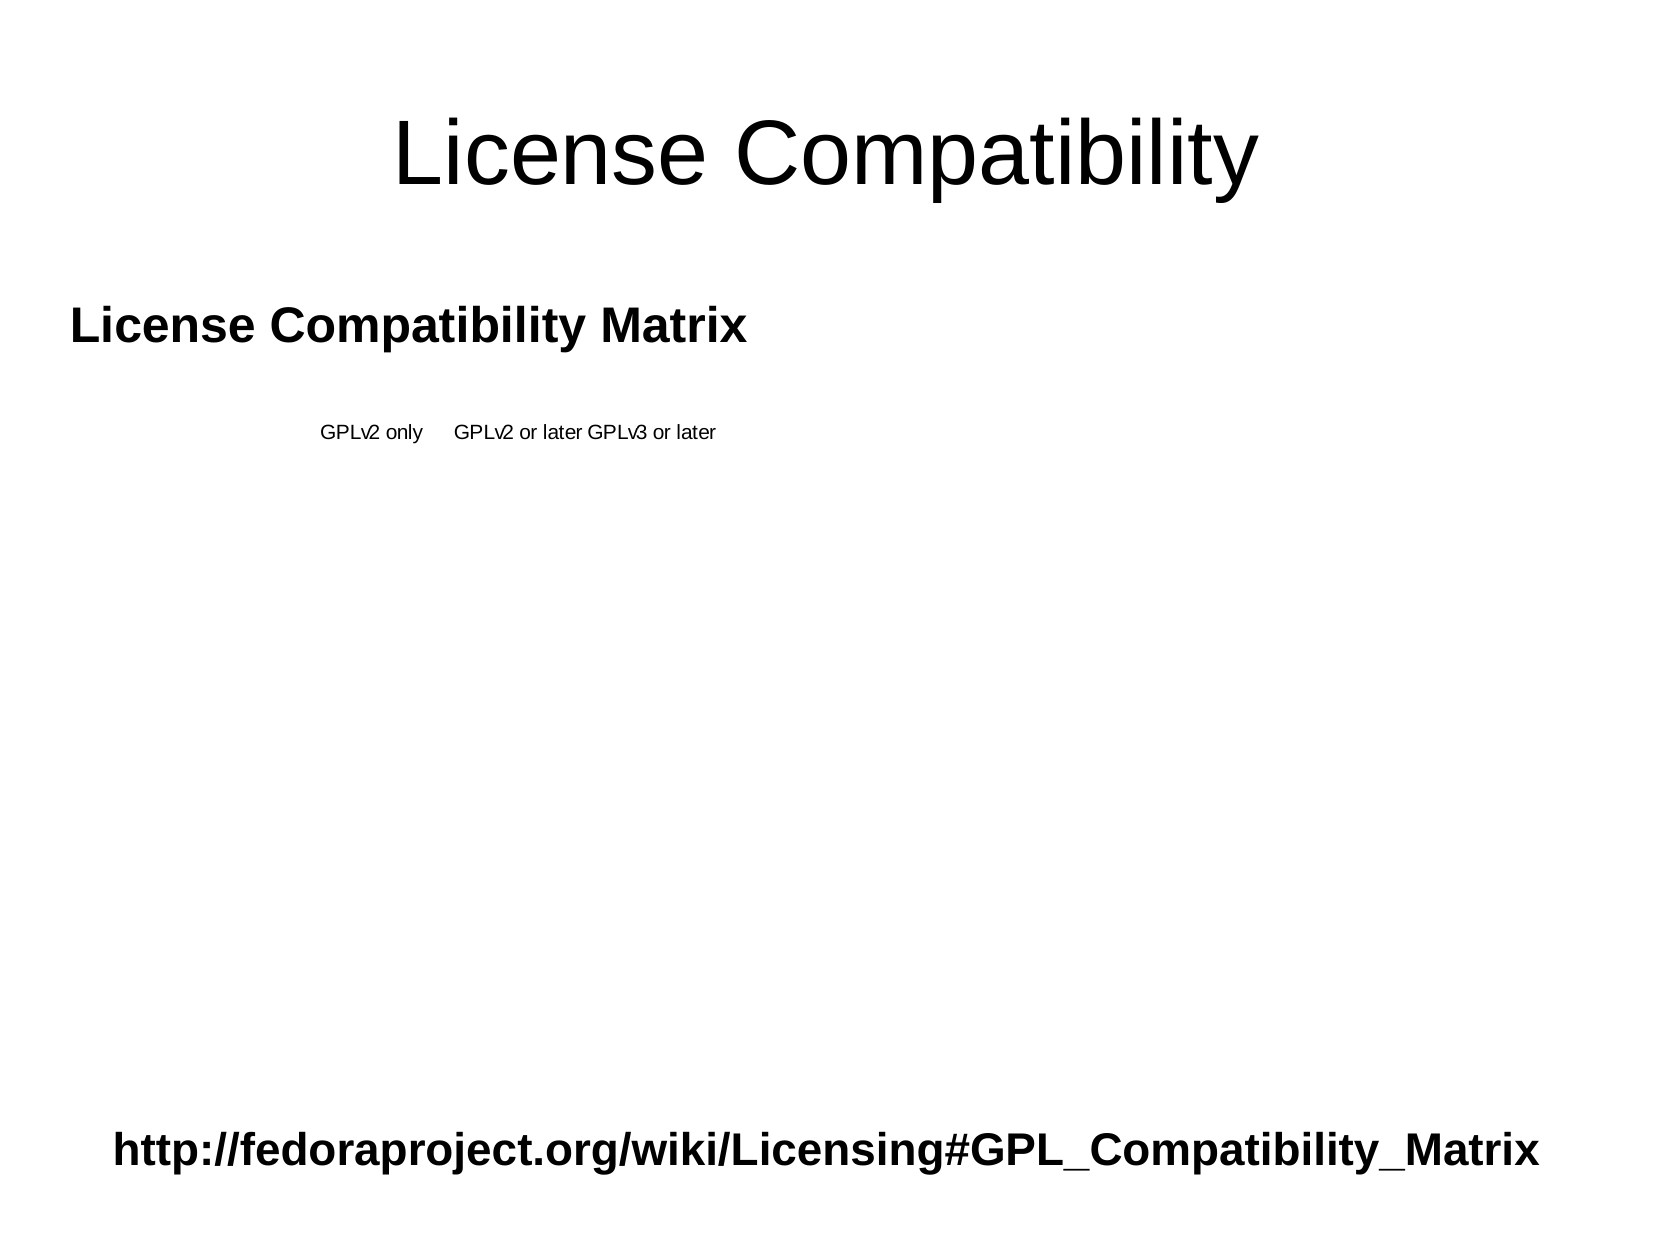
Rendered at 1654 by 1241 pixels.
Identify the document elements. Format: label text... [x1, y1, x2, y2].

chart [318, 419, 1522, 1055]
text_box http://fedoraproject.org/wiki/Licensing#GPL_Compatibility_Matrix [41, 1116, 1613, 1183]
title License Compatibility [82, 49, 1571, 257]
text_box License Compatibility Matrix [55, 289, 976, 361]
